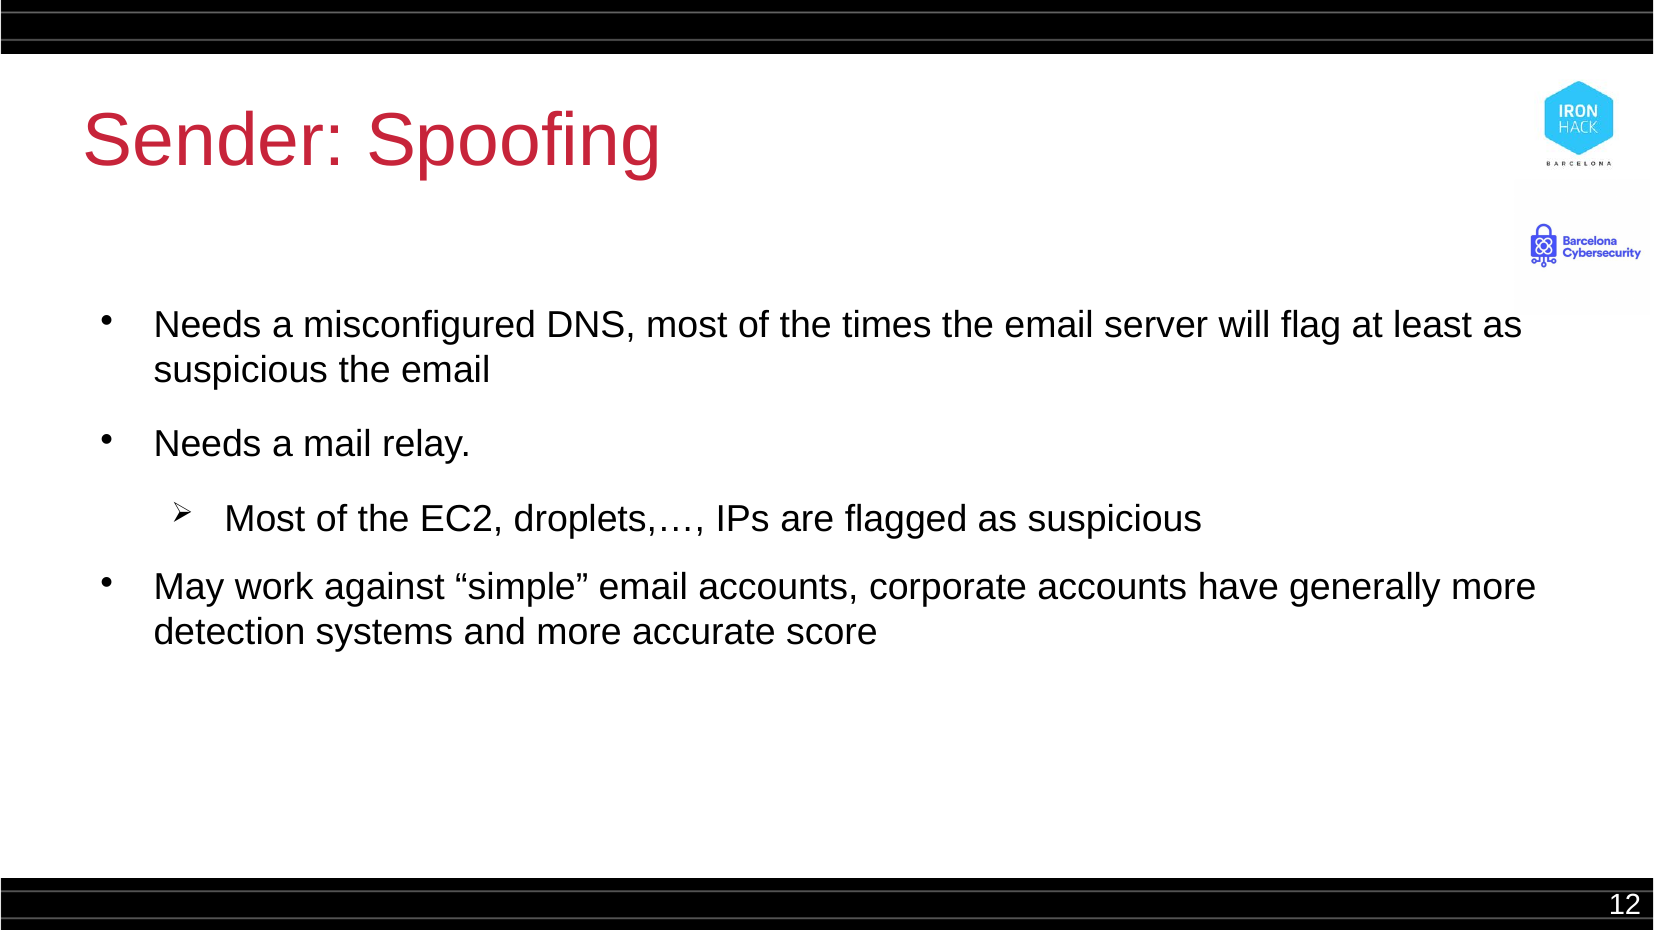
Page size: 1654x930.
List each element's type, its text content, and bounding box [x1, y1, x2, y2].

text_box Sender: Spoofing [82, 57, 1571, 213]
picture [1514, 67, 1650, 315]
picture [0, 878, 1654, 930]
text_box Needs a misconfigured DNS, most of the times the email server will flag at least as suspicious the email Needs a mail relay. Most of the EC2, droplets,…, IPs are flagged as suspicious May work against “simple” email accounts, corporate accounts have generally more detection systems and more accurate score [82, 299, 1571, 757]
picture [0, 0, 1654, 54]
